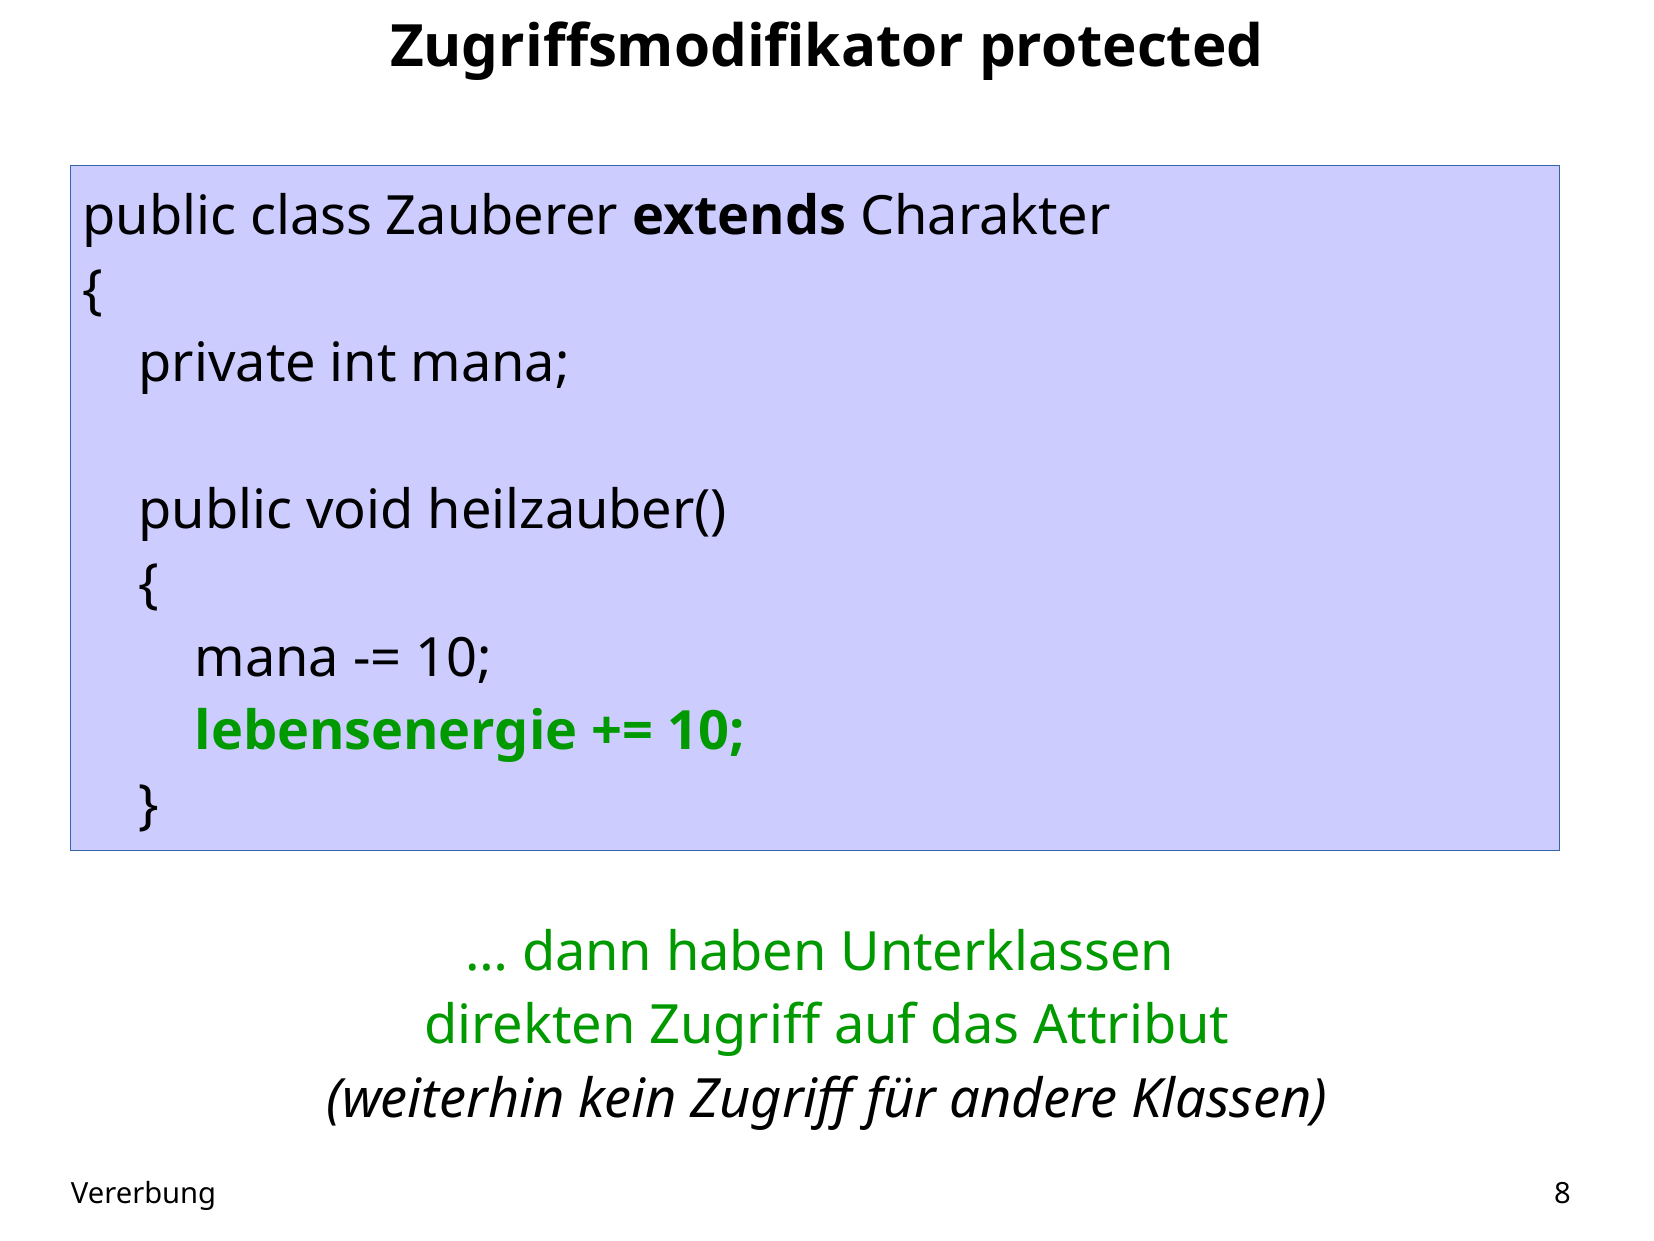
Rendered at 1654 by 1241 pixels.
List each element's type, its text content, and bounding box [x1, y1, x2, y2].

list public class Zauberer extends Charakter { private int mana; public void heilzauber() { mana -= 10; lebensenergie += 10; } … dann haben Unterklassen direkten Zugriff auf das Attribut (weiterhin kein Zugriff für andere Klassen) [82, 177, 1571, 1134]
title Zugriffsmodifikator protected [0, 5, 1654, 83]
text_box [70, 165, 1560, 851]
